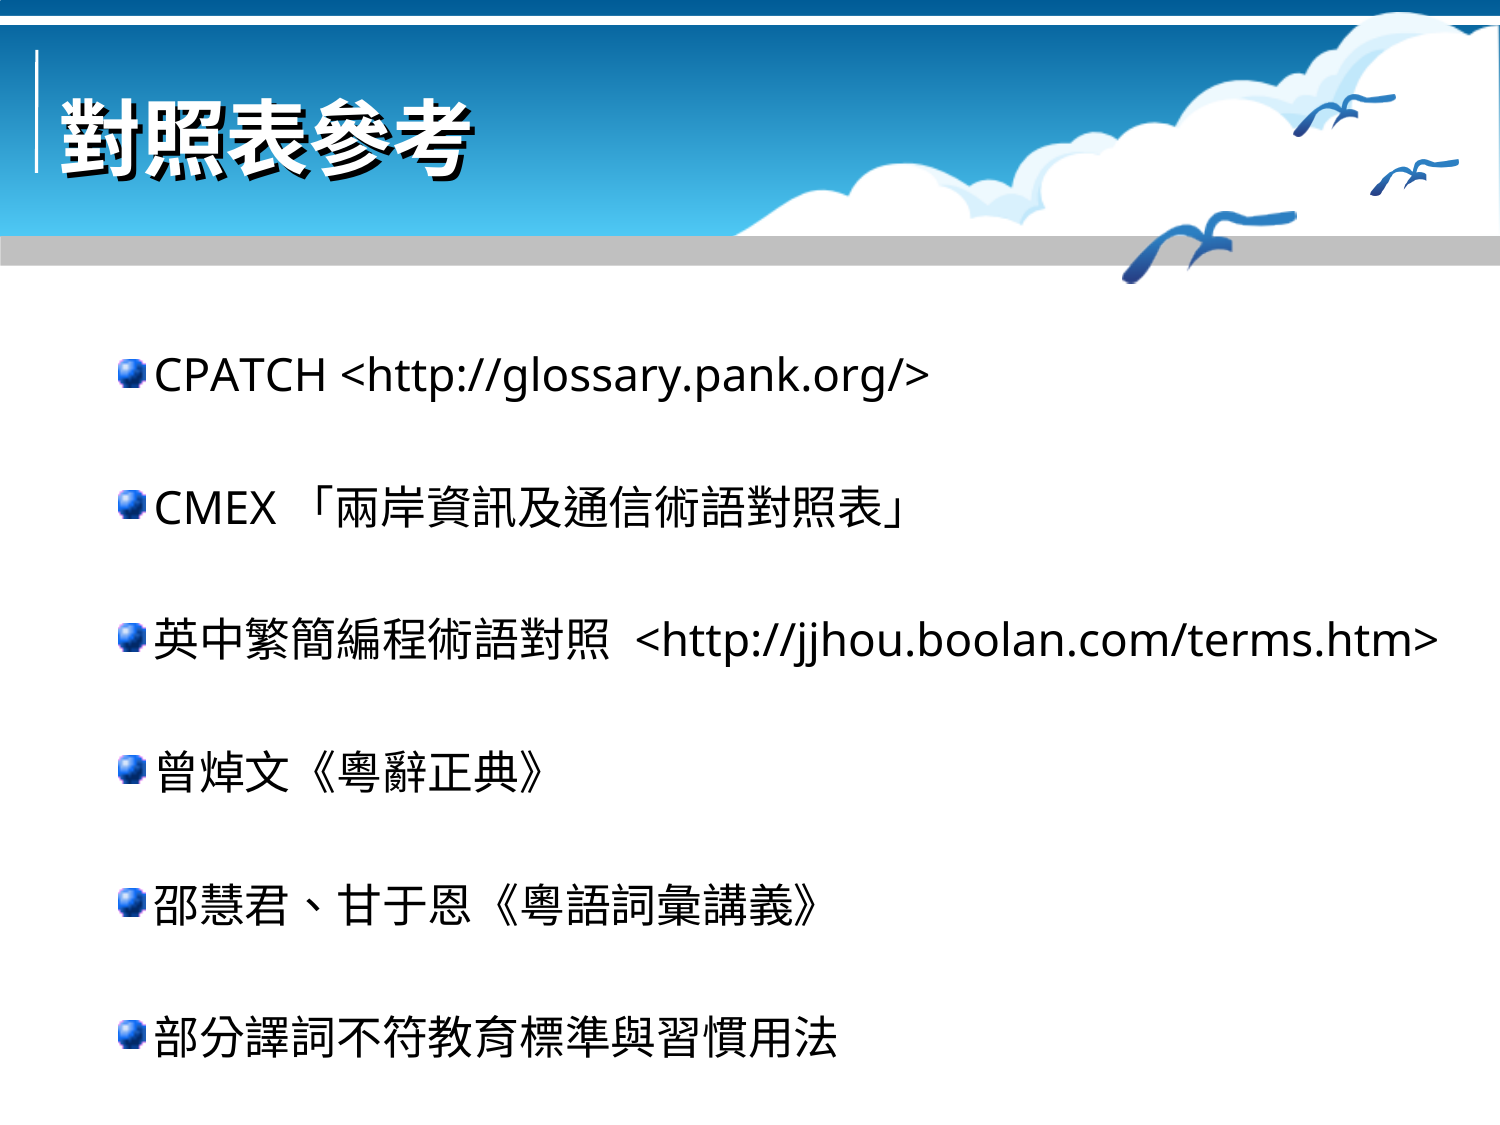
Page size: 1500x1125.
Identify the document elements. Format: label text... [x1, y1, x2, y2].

title 對照表參考 [59, 73, 1465, 198]
picture [730, 12, 1500, 284]
list CPATCH <http://glossary.pank.org/> CMEX「兩岸資訊及通信術語對照表」 英中繁簡編程術語對照 <http://jjhou.boolan.com/terms.htm> 曾焯文《粵辭正典》 邵慧君、甘于恩《粵語詞彙講義》 部分譯詞不符教育標準與習慣用法 [118, 311, 1465, 1087]
